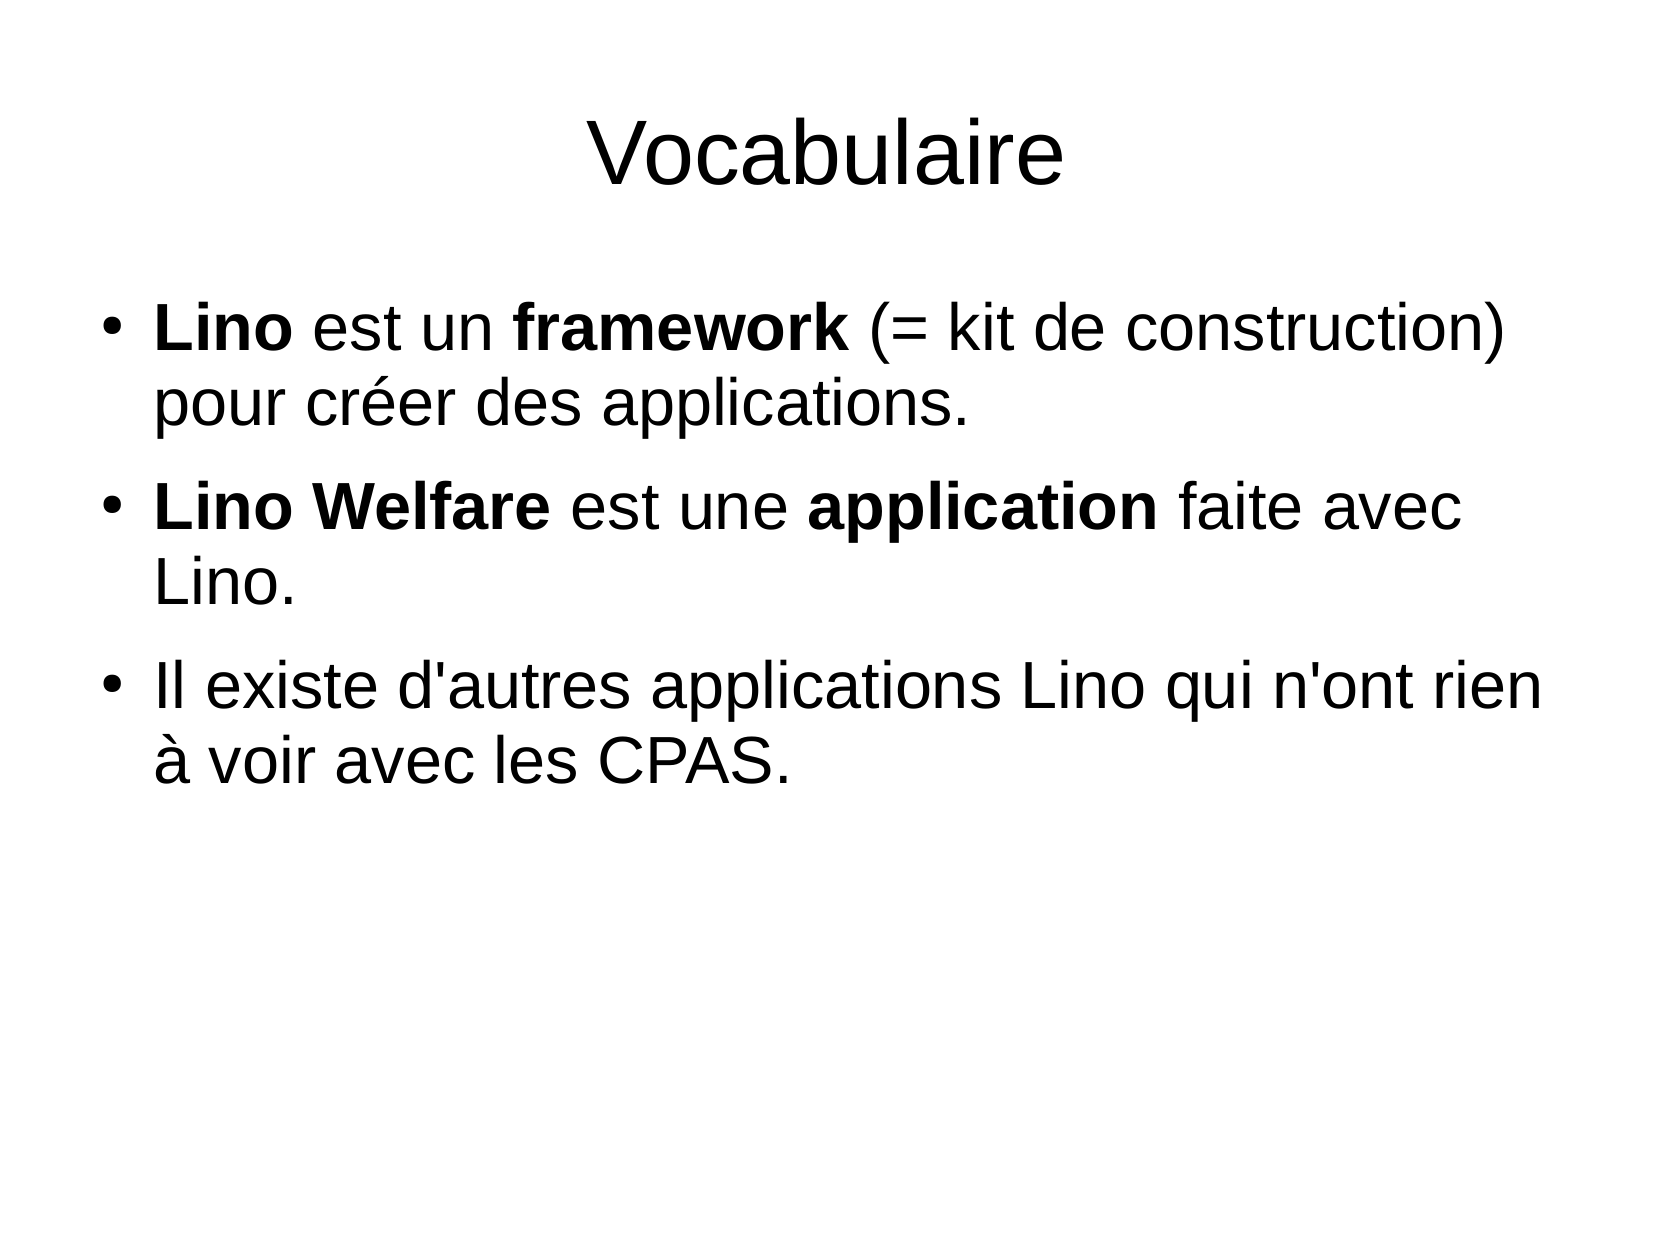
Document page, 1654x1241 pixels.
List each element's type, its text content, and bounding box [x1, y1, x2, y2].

list Lino est un framework (= kit de construction) pour créer des applications. Lino Welfare est une application faite avec Lino. Il existe d'autres applications Lino qui n'ont rien à voir avec les CPAS. [82, 290, 1571, 1010]
title Vocabulaire [82, 49, 1571, 257]
